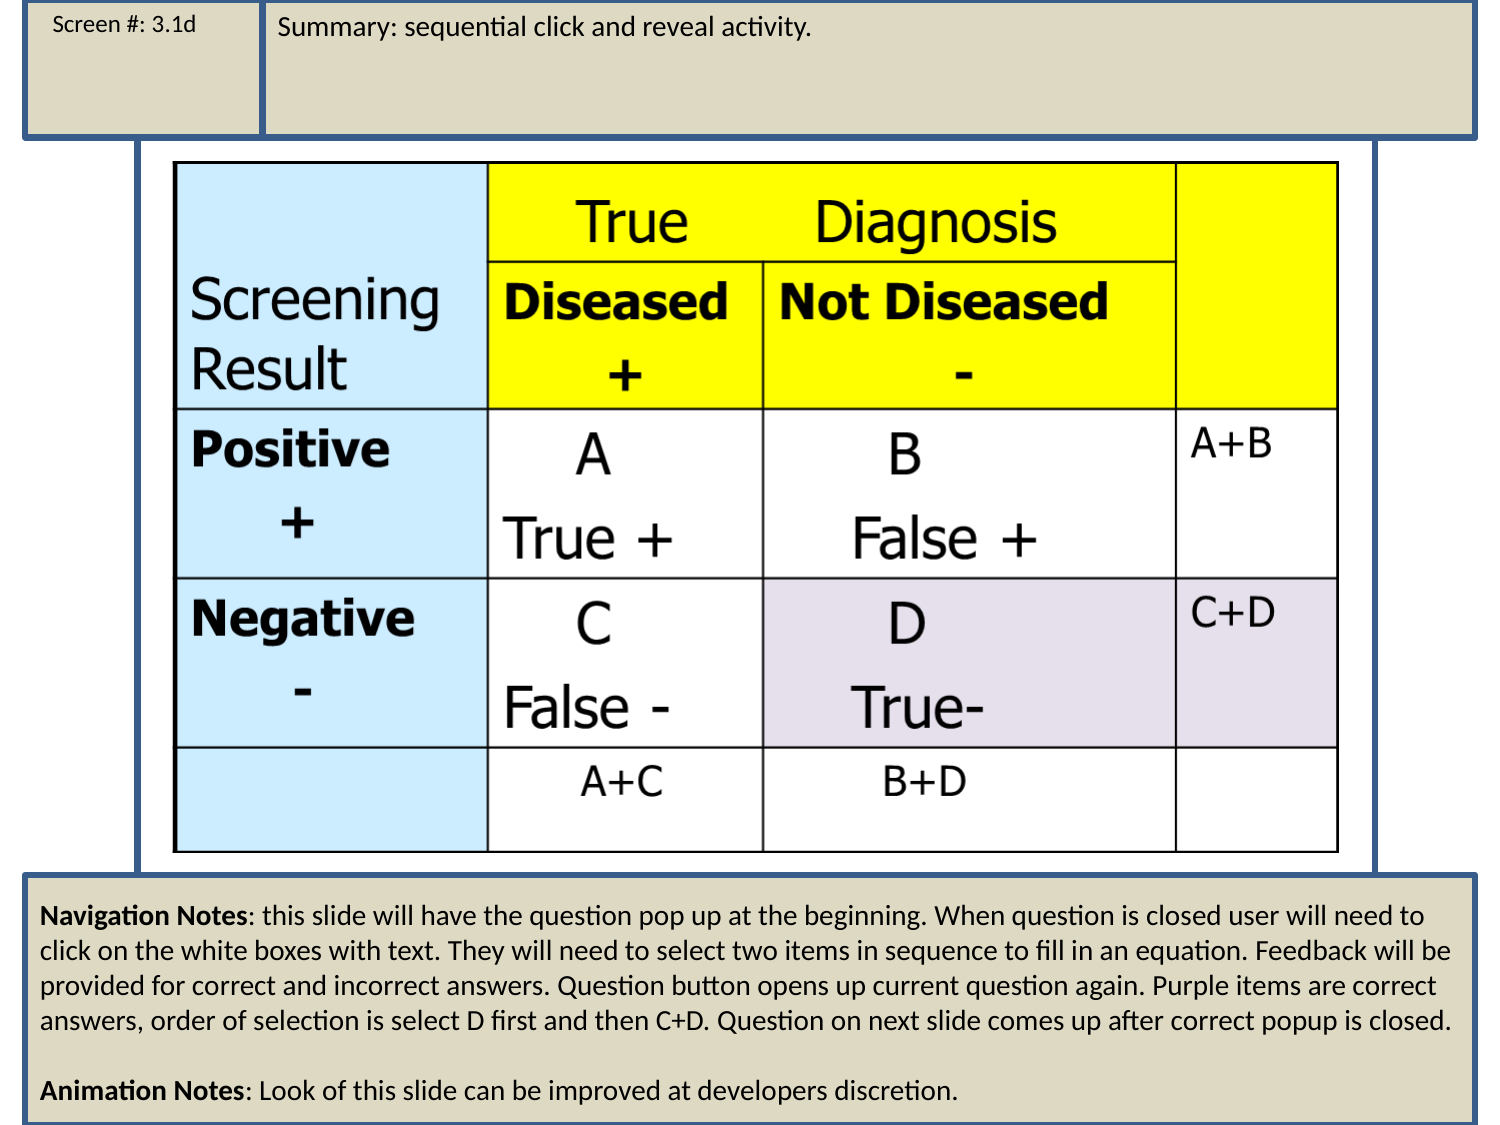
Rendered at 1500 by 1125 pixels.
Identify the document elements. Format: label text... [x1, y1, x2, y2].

text_box Summary: sequential click and reveal activity. [262, 0, 1500, 51]
text_box Navigation Notes: this slide will have the question pop up at the beginning. When question is closed user will need to click on the white boxes with text. They will need to select two items in sequence to fill in an equation. Feedback will be provided for correct and incorrect answers. Question button opens up current question again. Purple items are correct answers, order of selection is select D first and then C+D. Question on next slide comes up after correct popup is closed. Animation Notes: Look of this slide can be improved at developers discretion. [24, 889, 1475, 1117]
text_box [25, 1117, 1475, 1125]
text_box [25, 0, 1475, 889]
picture [155, 161, 1339, 853]
text_box Screen #: 3.1d [37, 0, 250, 46]
